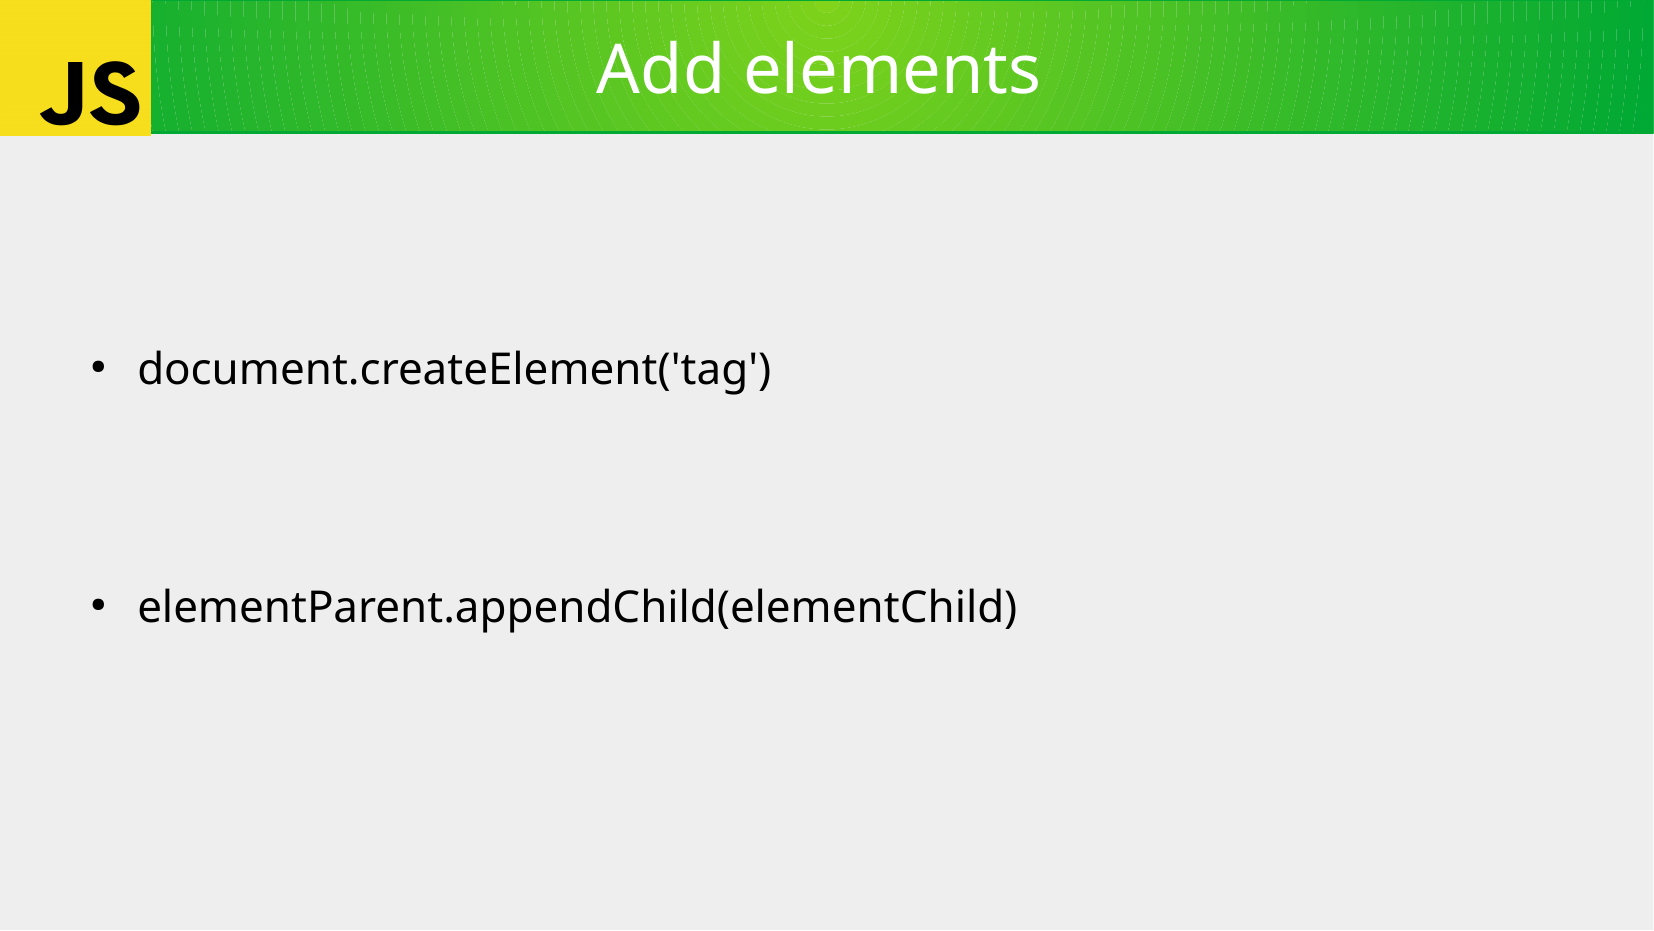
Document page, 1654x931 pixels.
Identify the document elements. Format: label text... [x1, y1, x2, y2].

list document.createElement('tag') elementParent.appendChild(elementChild) [75, 337, 1567, 638]
picture [0, 0, 151, 136]
title Add elements [151, 14, 1565, 119]
